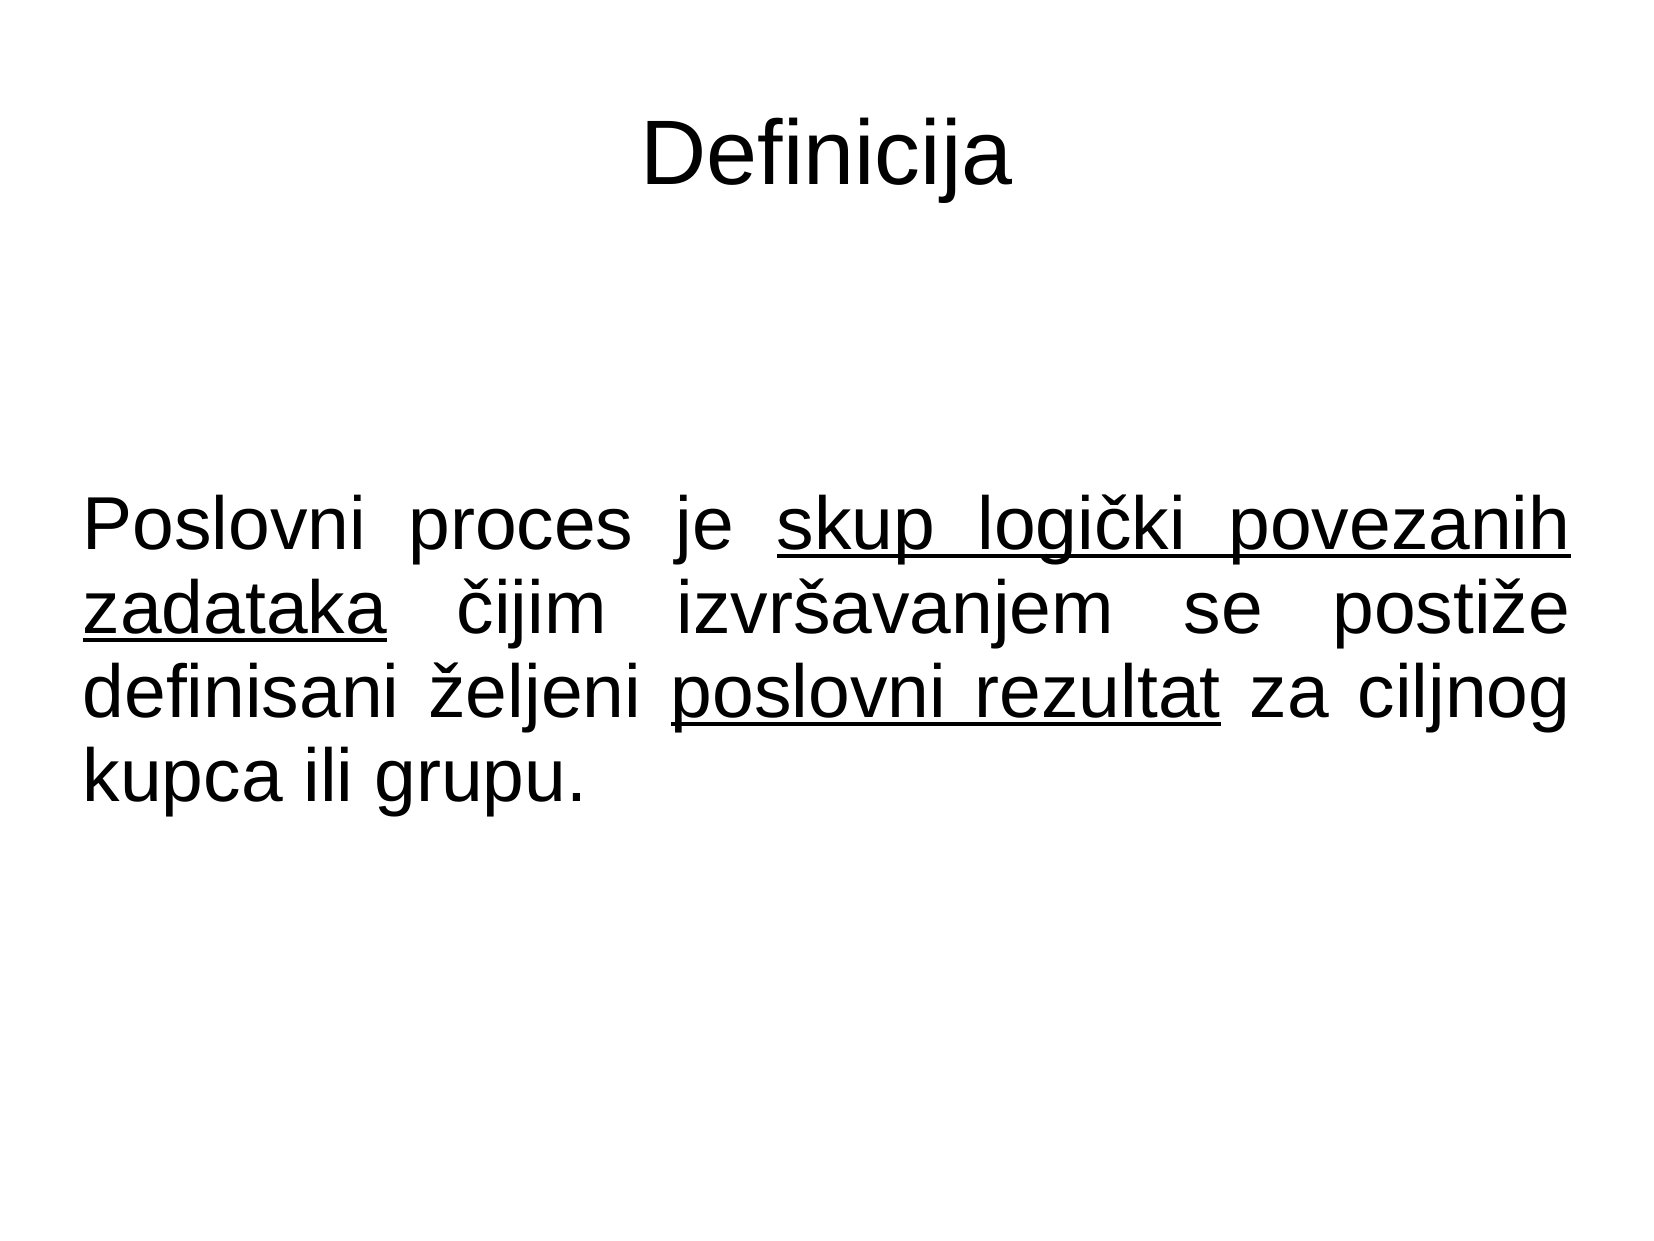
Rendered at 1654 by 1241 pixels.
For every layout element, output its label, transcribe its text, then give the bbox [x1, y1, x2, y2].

title Definicija [82, 49, 1571, 257]
subtitle Poslovni proces je skup logički povezanih zadataka čijim izvršavanjem se postiže definisani željeni poslovni rezultat za ciljnog kupca ili grupu. [82, 290, 1571, 1010]
